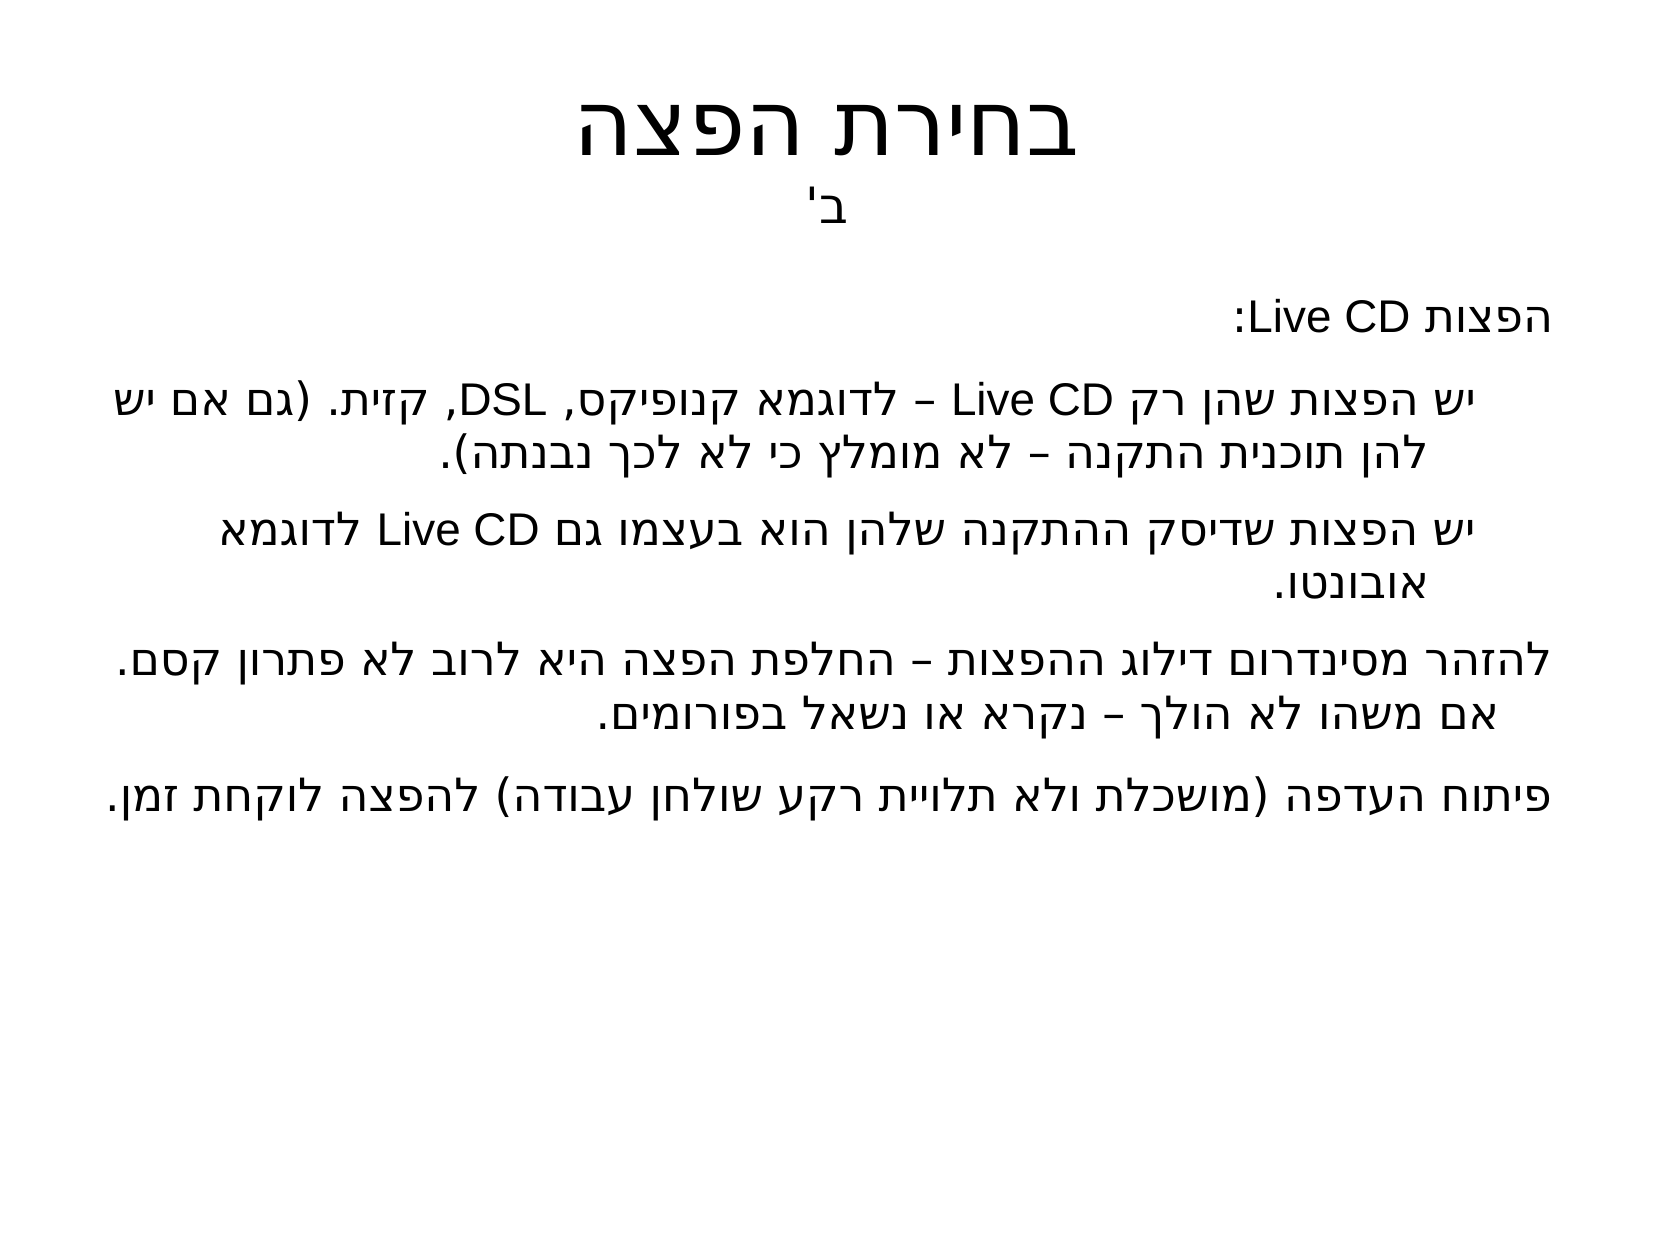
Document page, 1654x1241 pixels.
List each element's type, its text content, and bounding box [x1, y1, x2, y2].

title בחירת הפצה ב' [82, 56, 1571, 250]
list הפצות Live CD: יש הפצות שהן רק Live CD – לדוגמא קנופיקס, DSL, קזית. (גם אם יש להן תוכנית התקנה – לא מומלץ כי לא לכך נבנתה). יש הפצות שדיסק ההתקנה שלהן הוא בעצמו גם Live CD לדוגמא אובונטו. להזהר מסינדרום דילוג ההפצות – החלפת הפצה היא לרוב לא פתרון קסם. אם משהו לא הולך – נקרא או נשאל בפורומים. פיתוח העדפה (מושכלת ולא תלויית רקע שולחן עבודה) להפצה לוקחת זמן. [82, 290, 1571, 1094]
